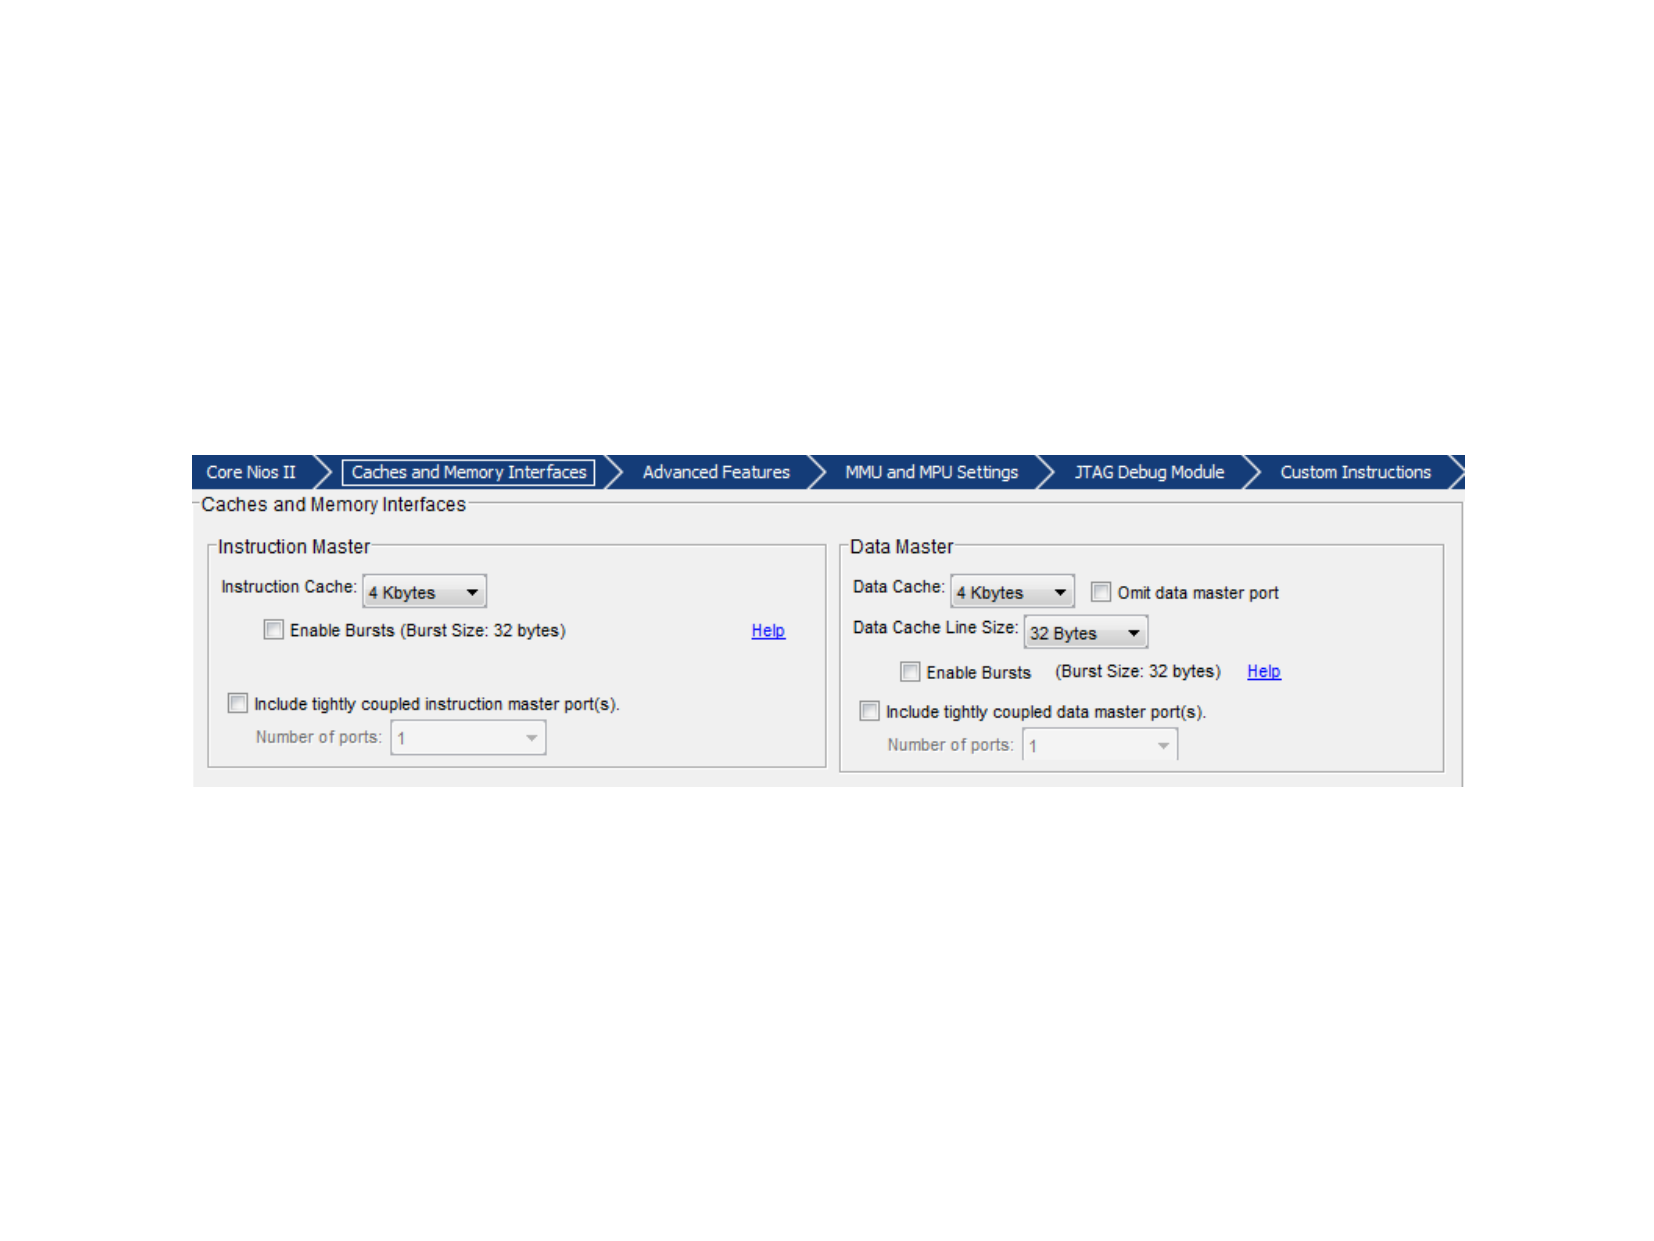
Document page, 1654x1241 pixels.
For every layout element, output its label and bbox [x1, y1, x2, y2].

picture [192, 455, 1465, 787]
